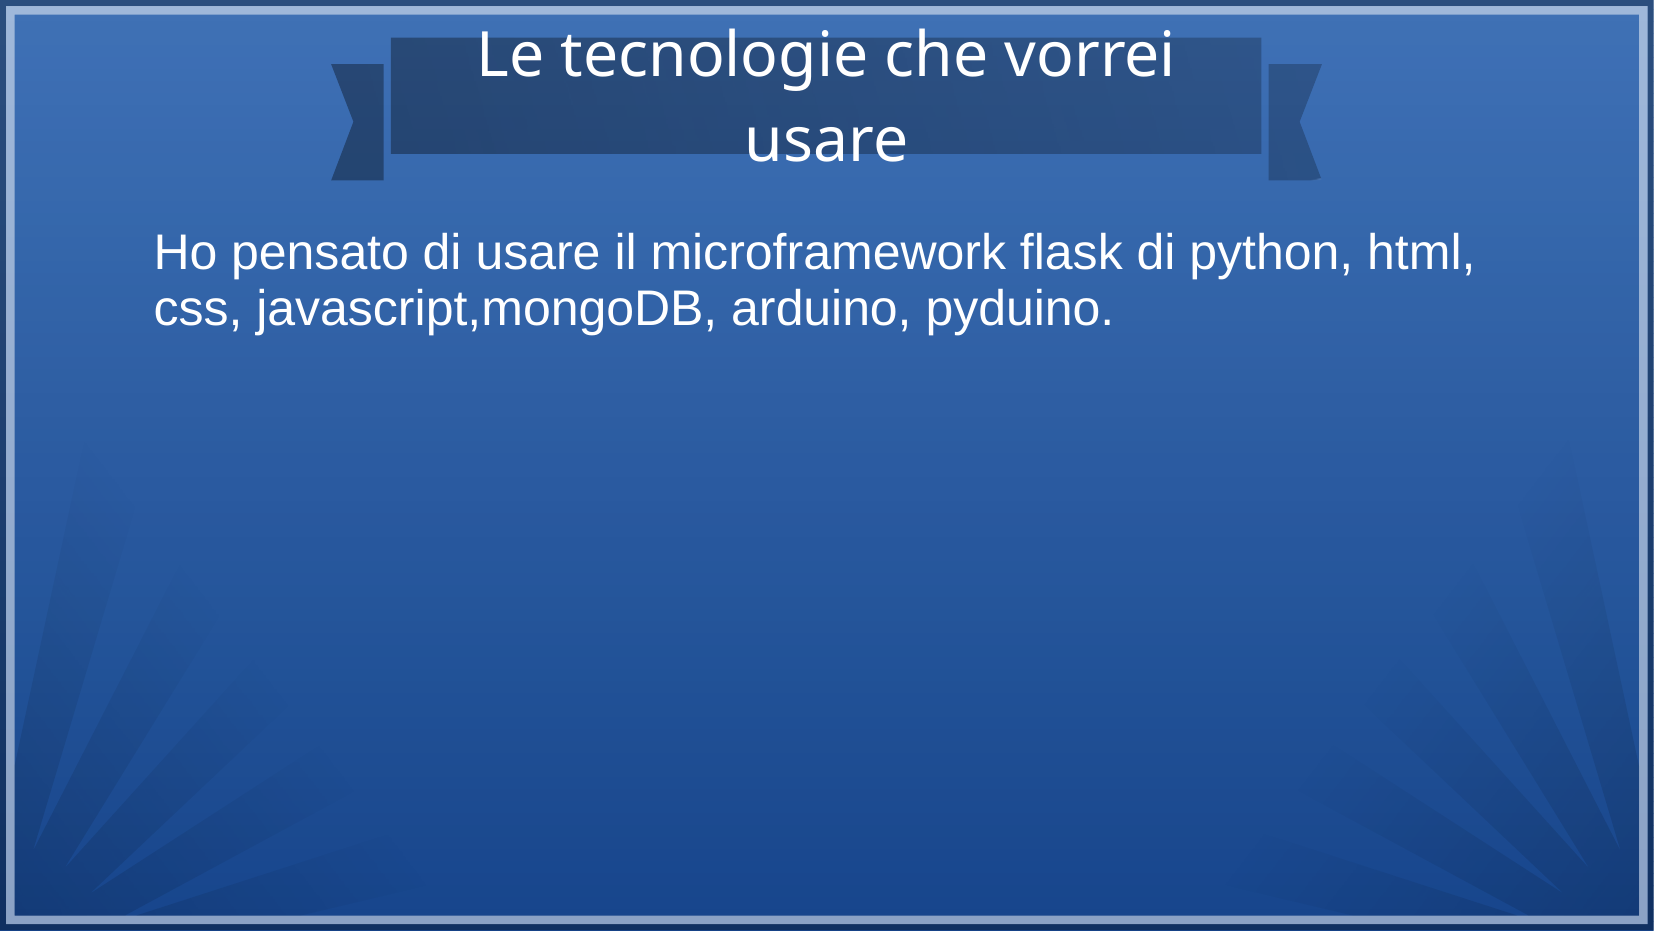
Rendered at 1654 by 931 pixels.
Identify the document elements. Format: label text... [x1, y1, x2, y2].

list Ho pensato di usare il microframework flask di python, html, css, javascript,mongoDB, arduino, pyduino. [82, 224, 1571, 848]
title Le tecnologie che vorrei usare [389, 21, 1264, 168]
